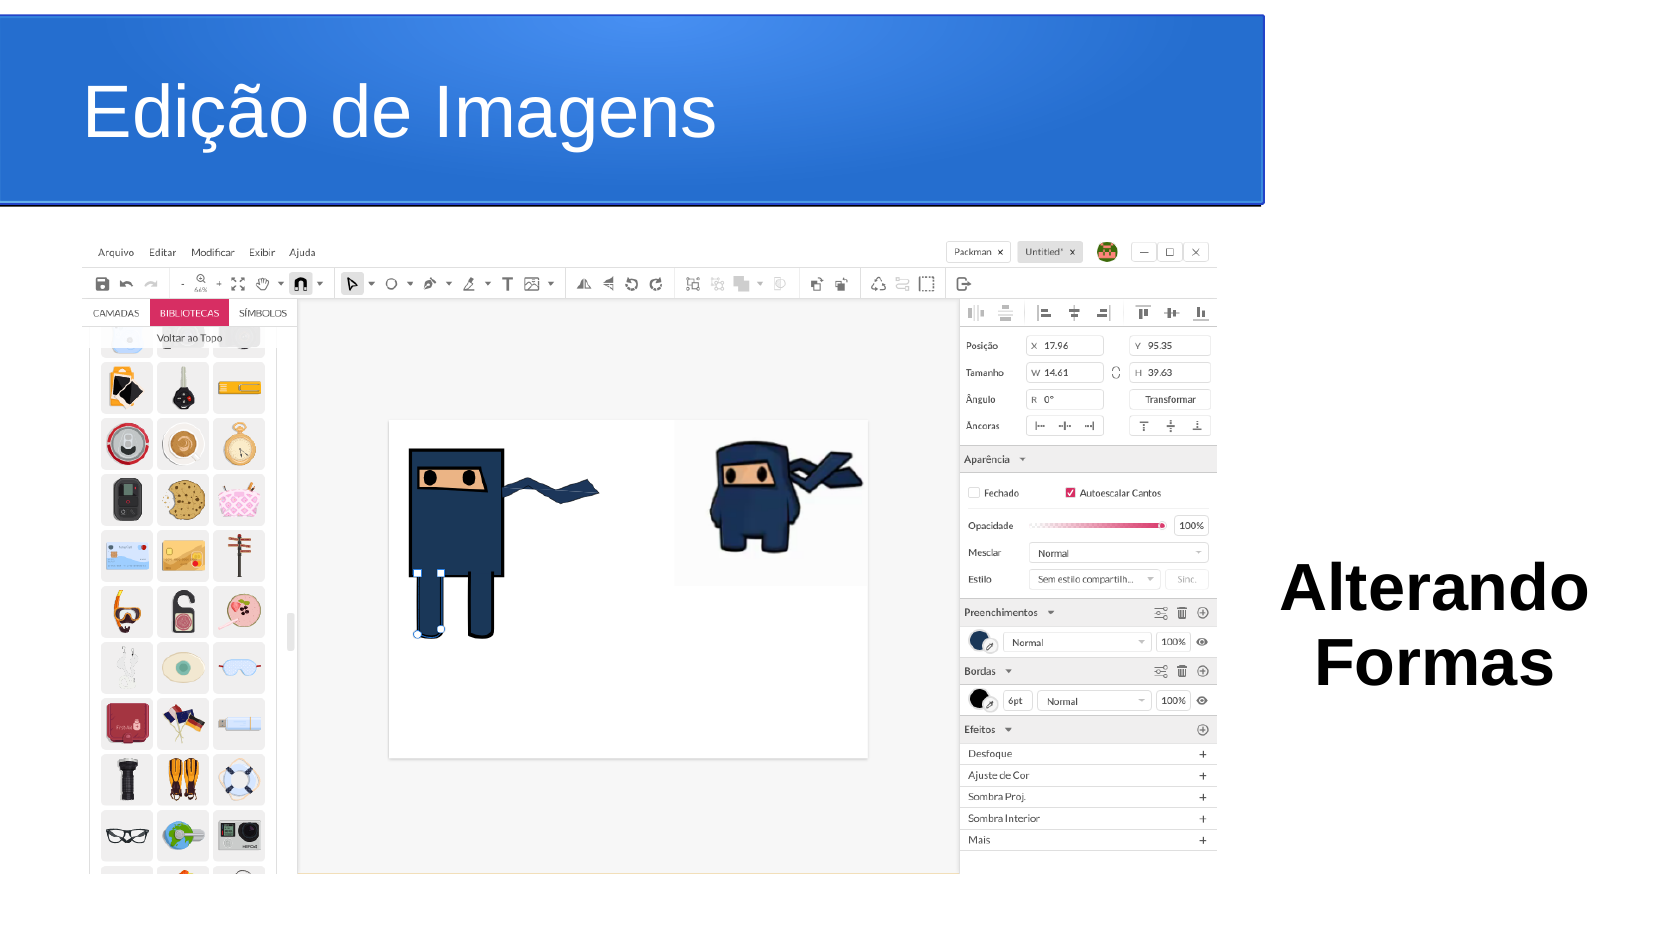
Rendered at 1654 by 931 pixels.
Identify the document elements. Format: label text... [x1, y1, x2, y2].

title Edição de Imagens [82, 35, 1235, 189]
picture [82, 236, 1217, 875]
subtitle Alterando Formas [1217, 513, 1654, 737]
